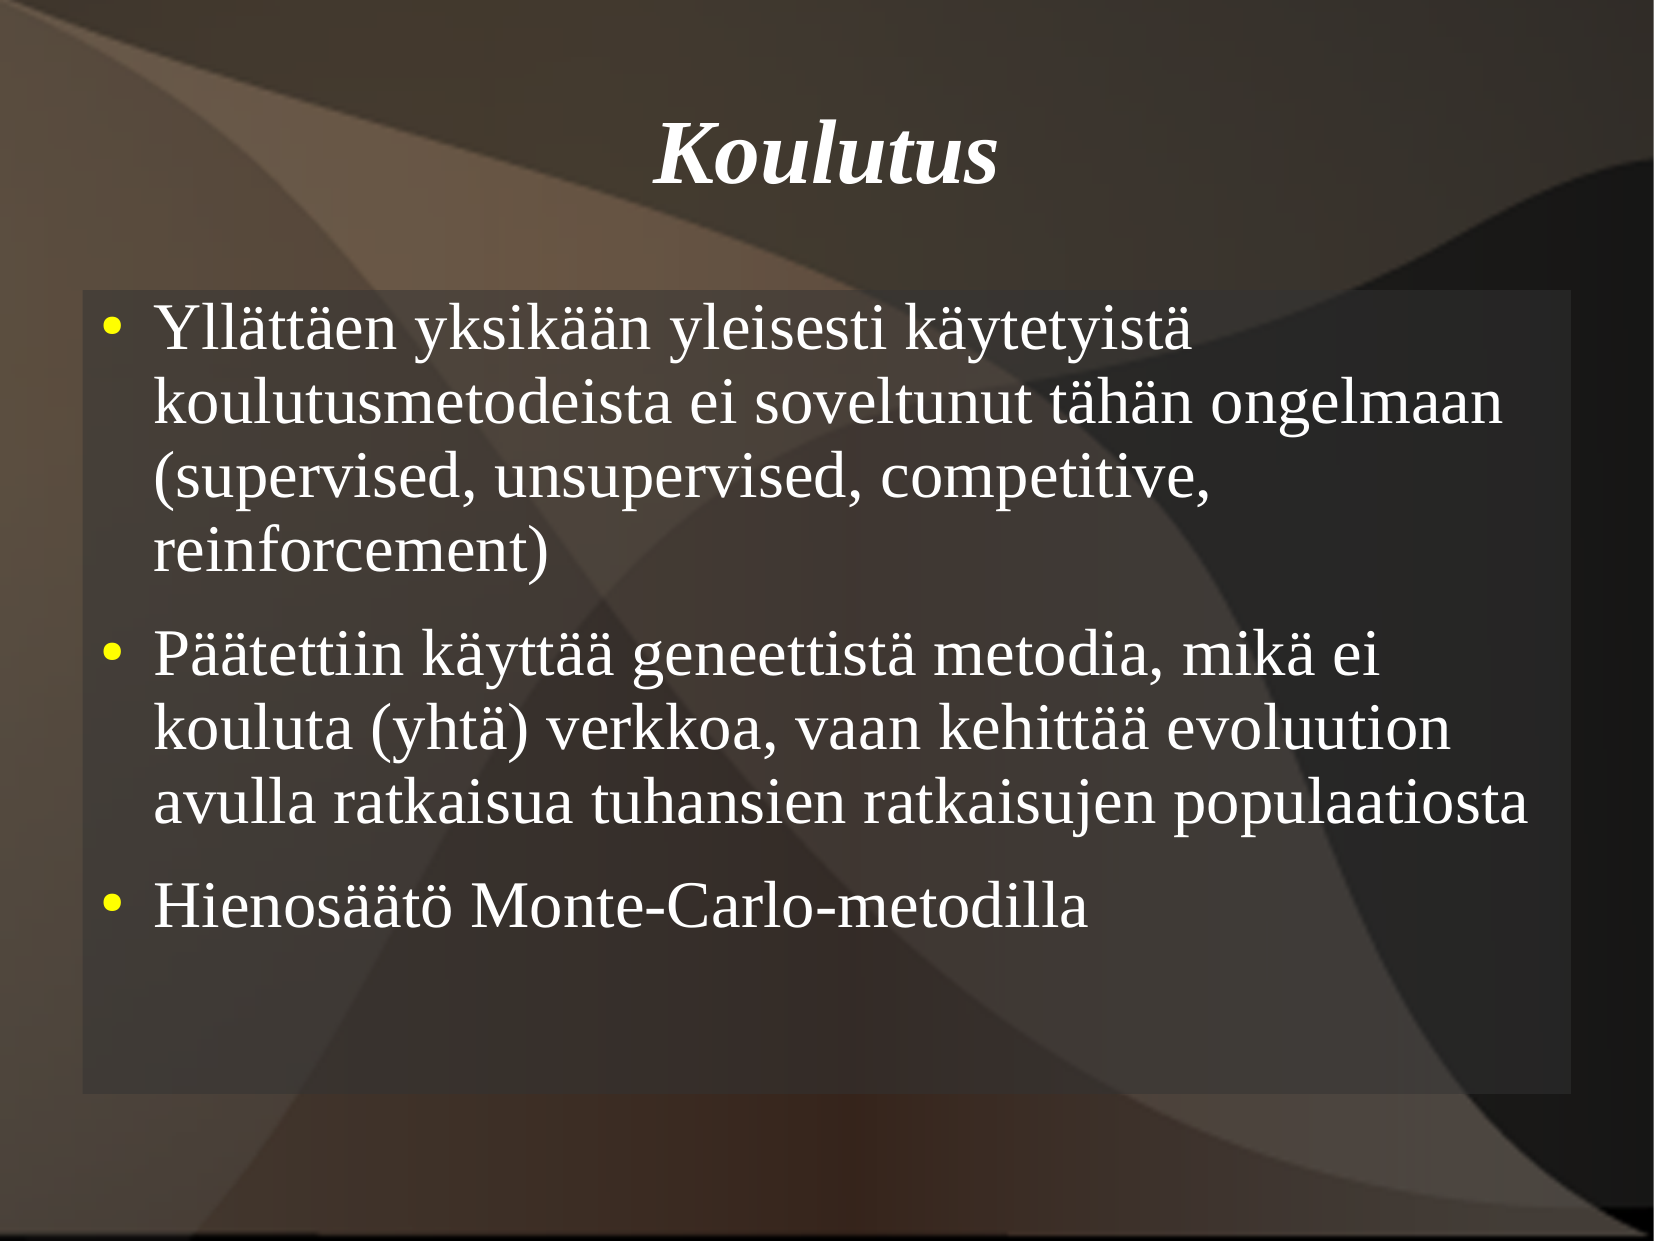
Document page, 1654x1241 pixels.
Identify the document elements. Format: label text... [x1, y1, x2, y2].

title Koulutus [82, 56, 1571, 250]
picture [0, 0, 1654, 1241]
list Yllättäen yksikään yleisesti käytetyistä koulutusmetodeista ei soveltunut tähän ongelmaan (supervised, unsupervised, competitive, reinforcement) Päätettiin käyttää geneettistä metodia, mikä ei kouluta (yhtä) verkkoa, vaan kehittää evoluution avulla ratkaisua tuhansien ratkaisujen populaatiosta Hienosäätö Monte-Carlo-metodilla [82, 290, 1571, 1094]
